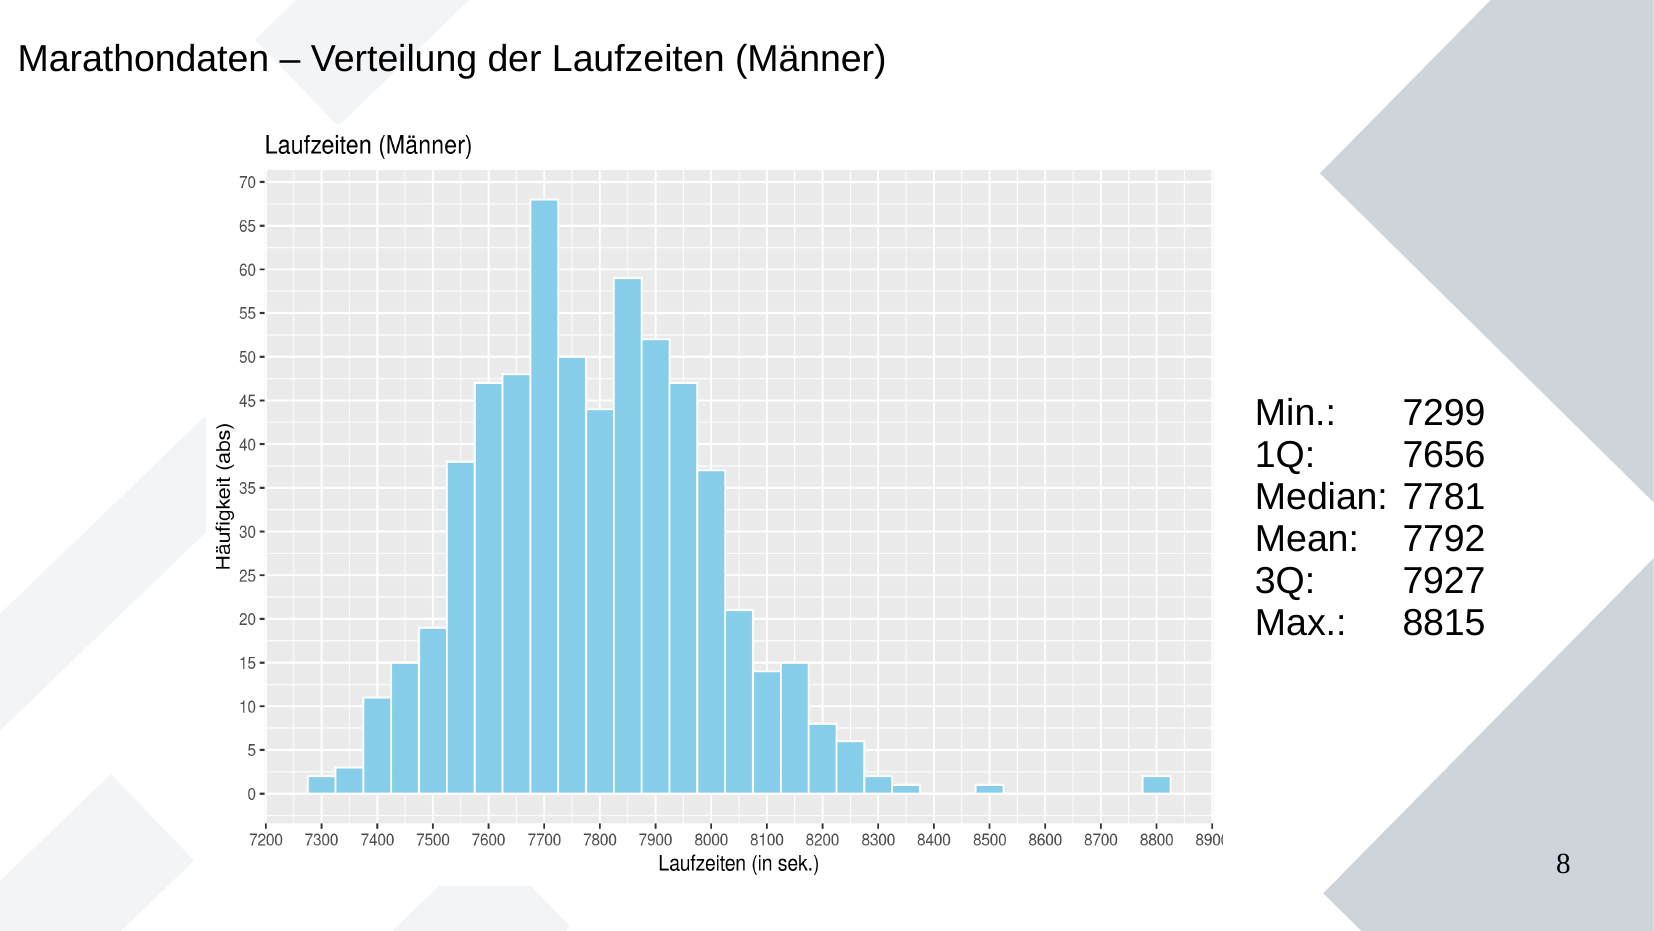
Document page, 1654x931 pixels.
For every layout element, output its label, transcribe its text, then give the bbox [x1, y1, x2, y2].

title Marathondaten – Verteilung der Laufzeiten (Männer) [17, 27, 1506, 89]
text_box Min.: 7299 1Q: 7656 Median: 7781 Mean: 7792 3Q: 7927 Max.: 8815 [1240, 383, 1528, 651]
picture [206, 124, 1223, 886]
